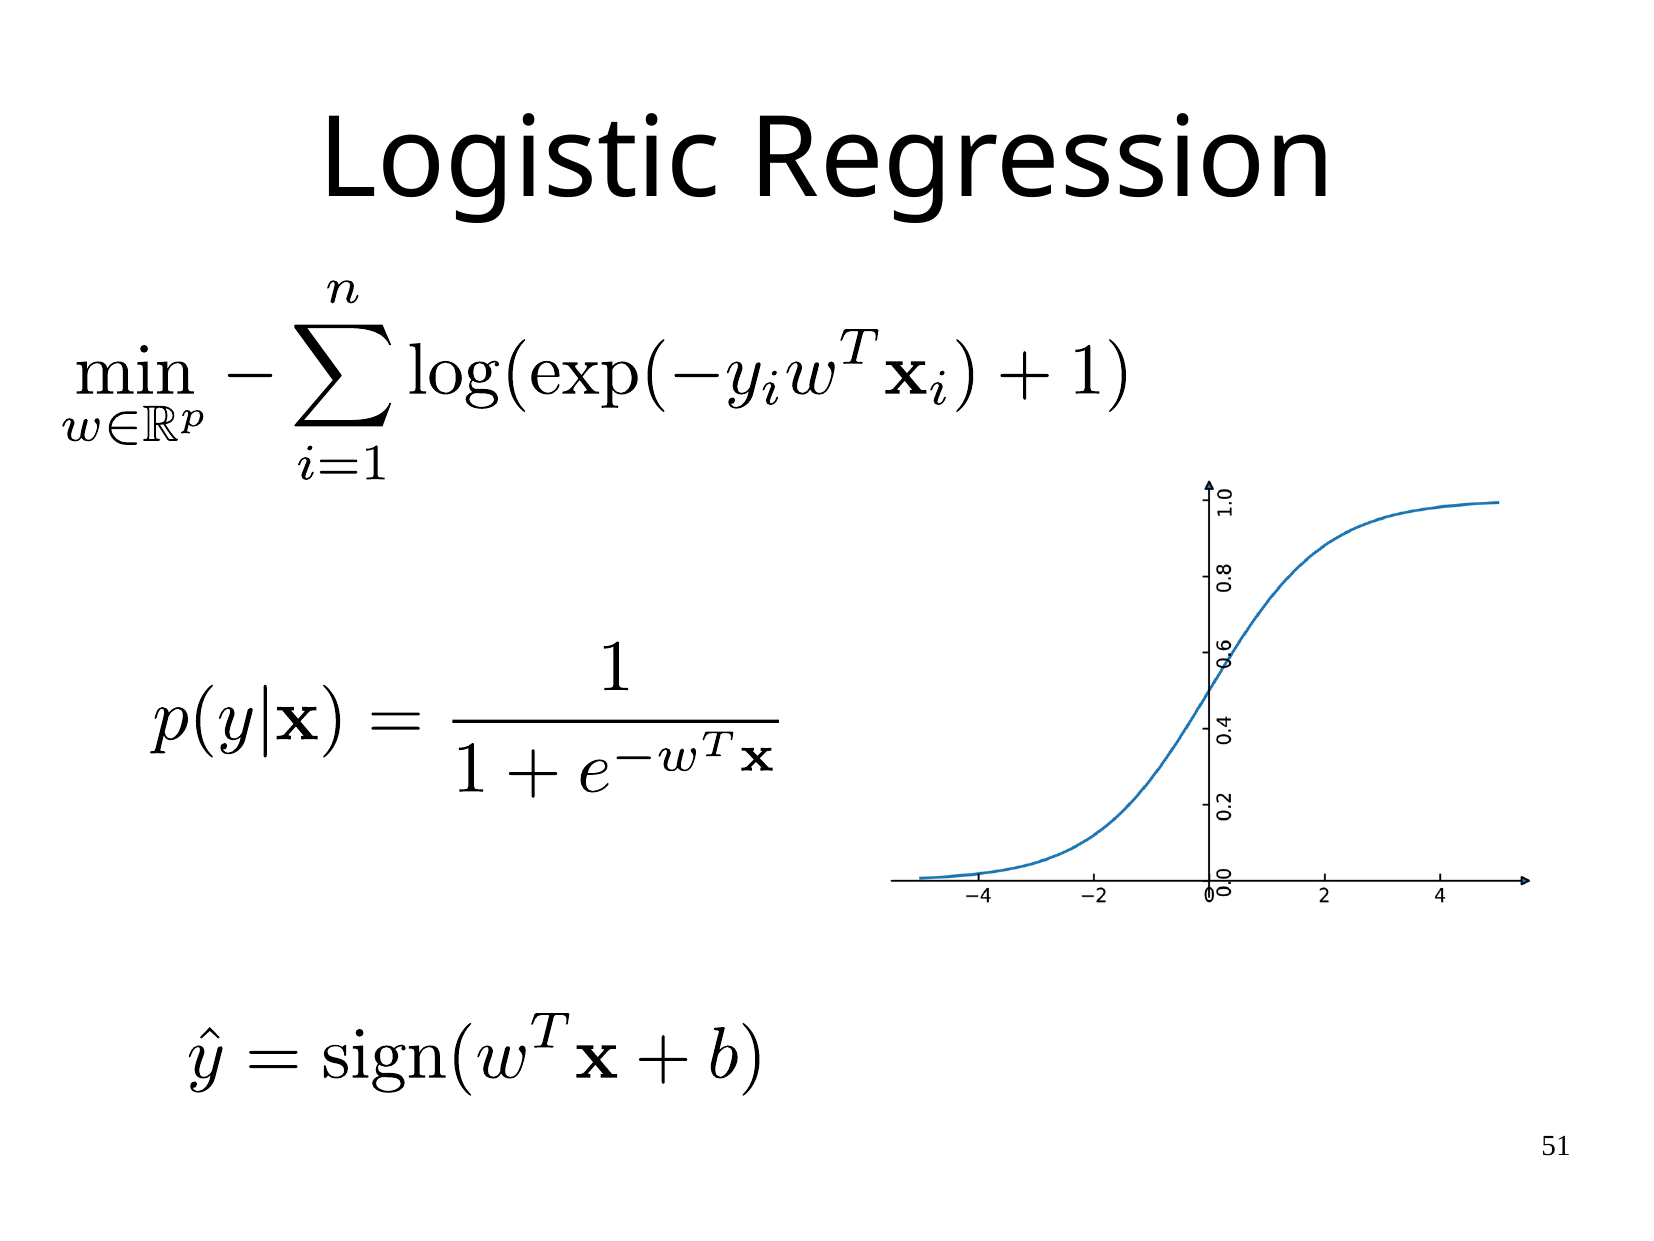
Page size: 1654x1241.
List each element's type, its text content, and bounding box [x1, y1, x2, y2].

text_box [150, 641, 779, 798]
text_box [60, 280, 1134, 481]
picture [840, 464, 1547, 916]
text_box [186, 1012, 767, 1096]
title Logistic Regression [82, 49, 1571, 257]
